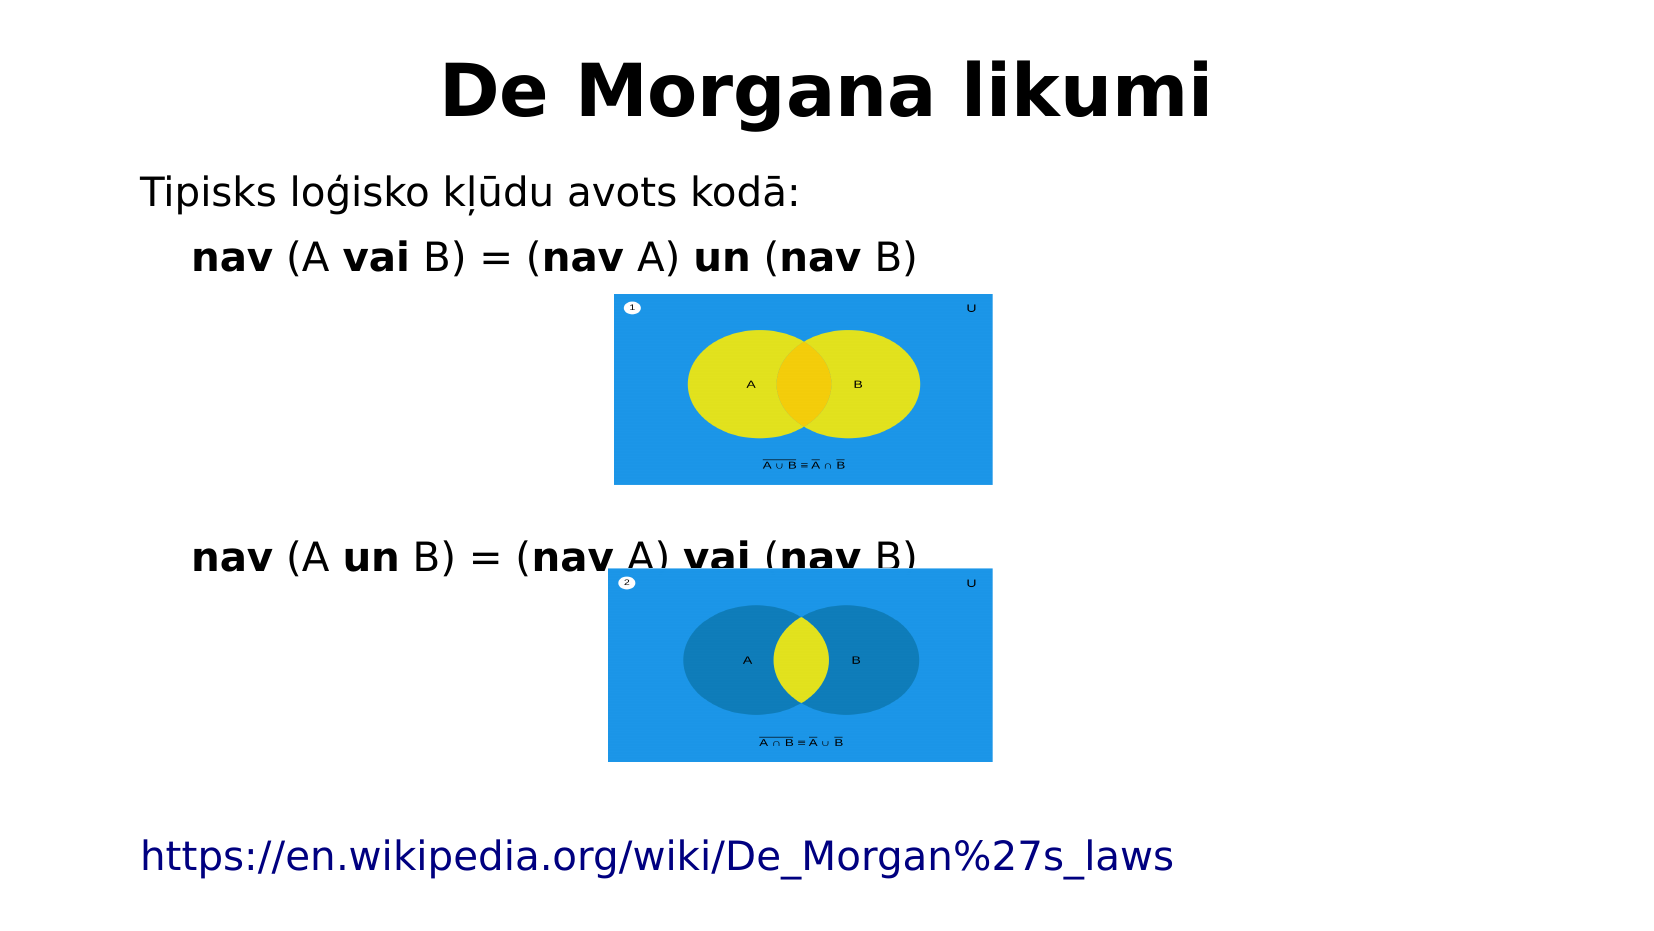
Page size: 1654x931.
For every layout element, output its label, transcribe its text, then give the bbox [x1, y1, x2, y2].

title De Morgana likumi [82, 37, 1571, 147]
list Tipisks loģisko kļūdu avots kodā: nav (A vai B) = (nav A) un (nav B) nav (A un B) = (nav A) vai (nav B) https://en.wikipedia.org/wiki/De_Morgan%27s_laws [82, 168, 1538, 889]
picture [608, 568, 993, 762]
picture [614, 294, 993, 485]
